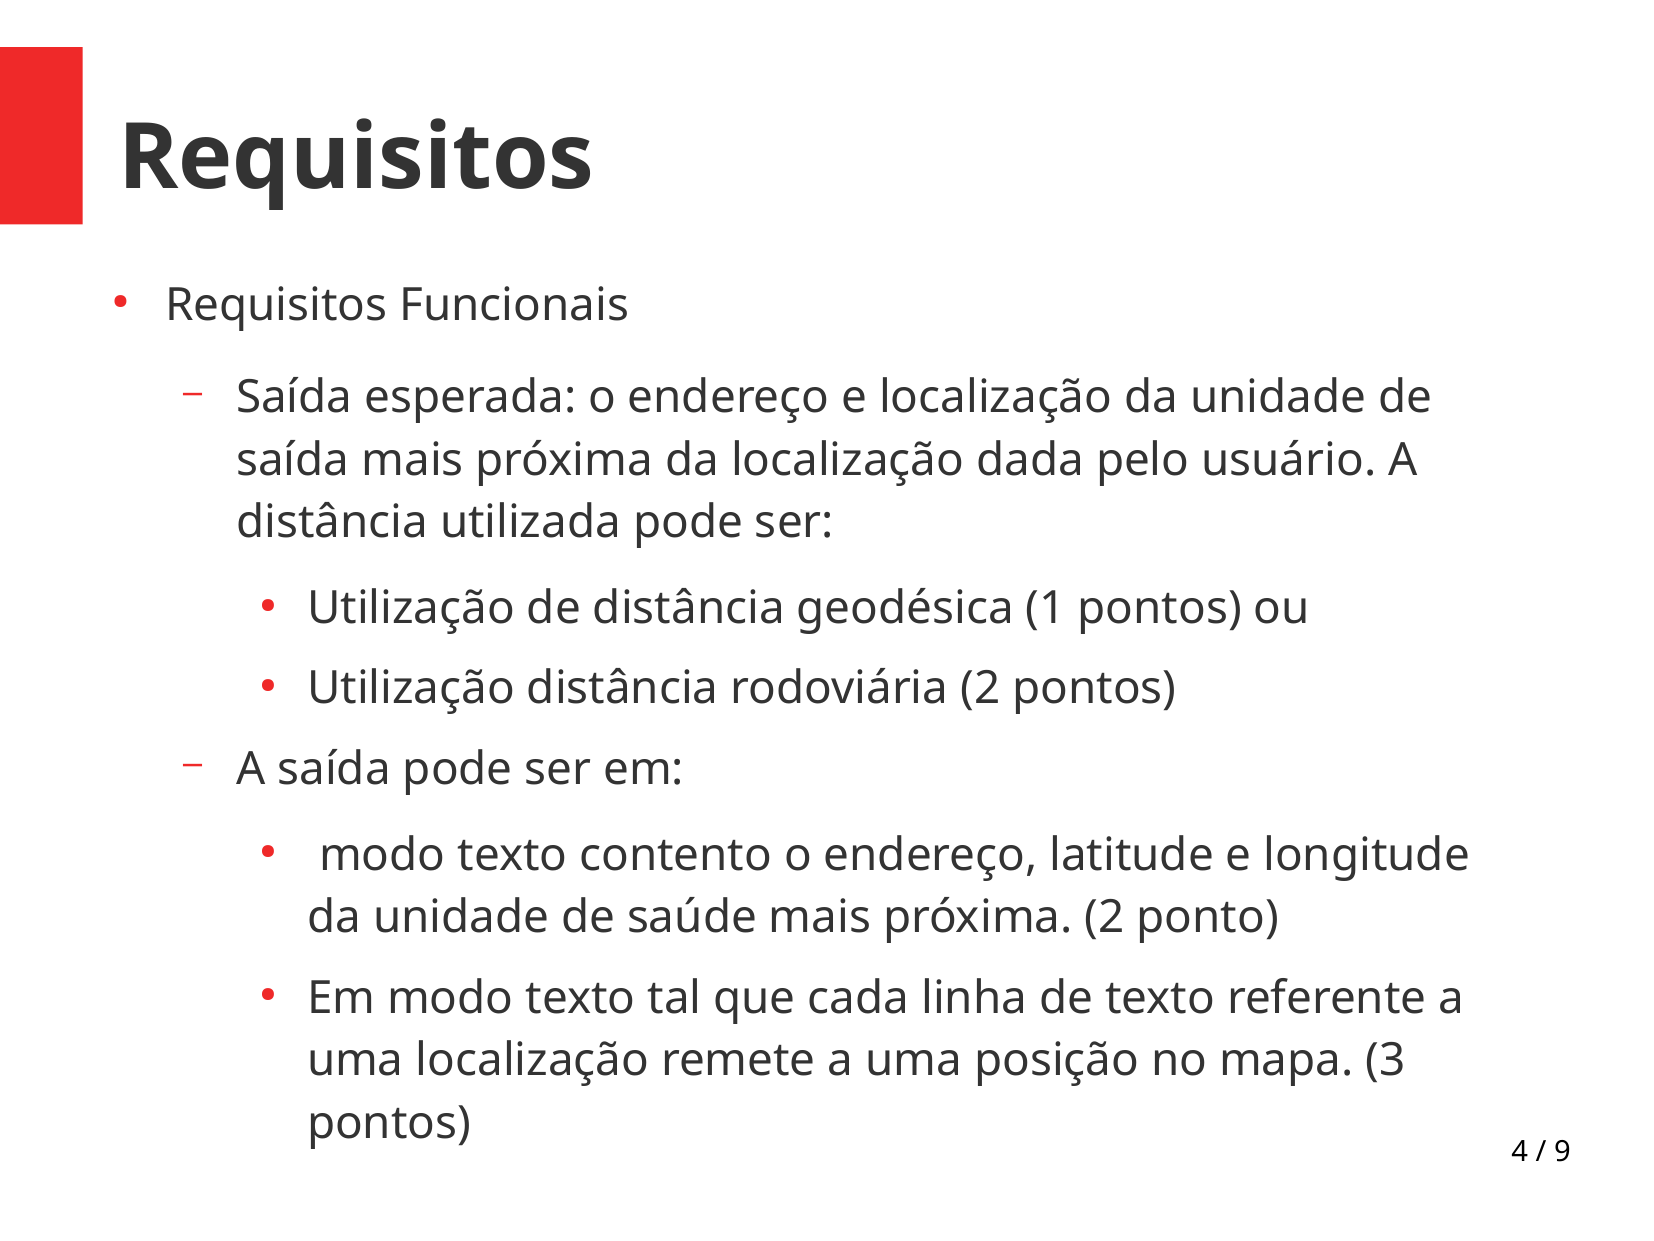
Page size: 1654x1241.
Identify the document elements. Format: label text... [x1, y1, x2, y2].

list Requisitos Funcionais Saída esperada: o endereço e localização da unidade de saída mais próxima da localização dada pelo usuário. A distância utilizada pode ser: Utilização de distância geodésica (1 pontos) ou Utilização distância rodoviária (2 pontos) A saída pode ser em: modo texto contento o endereço, latitude e longitude da unidade de saúde mais próxima. (2 ponto) Em modo texto tal que cada linha de texto referente a uma localização remete a uma posição no mapa. (3 pontos) [94, 271, 1536, 1111]
title Requisitos [118, 49, 1571, 257]
